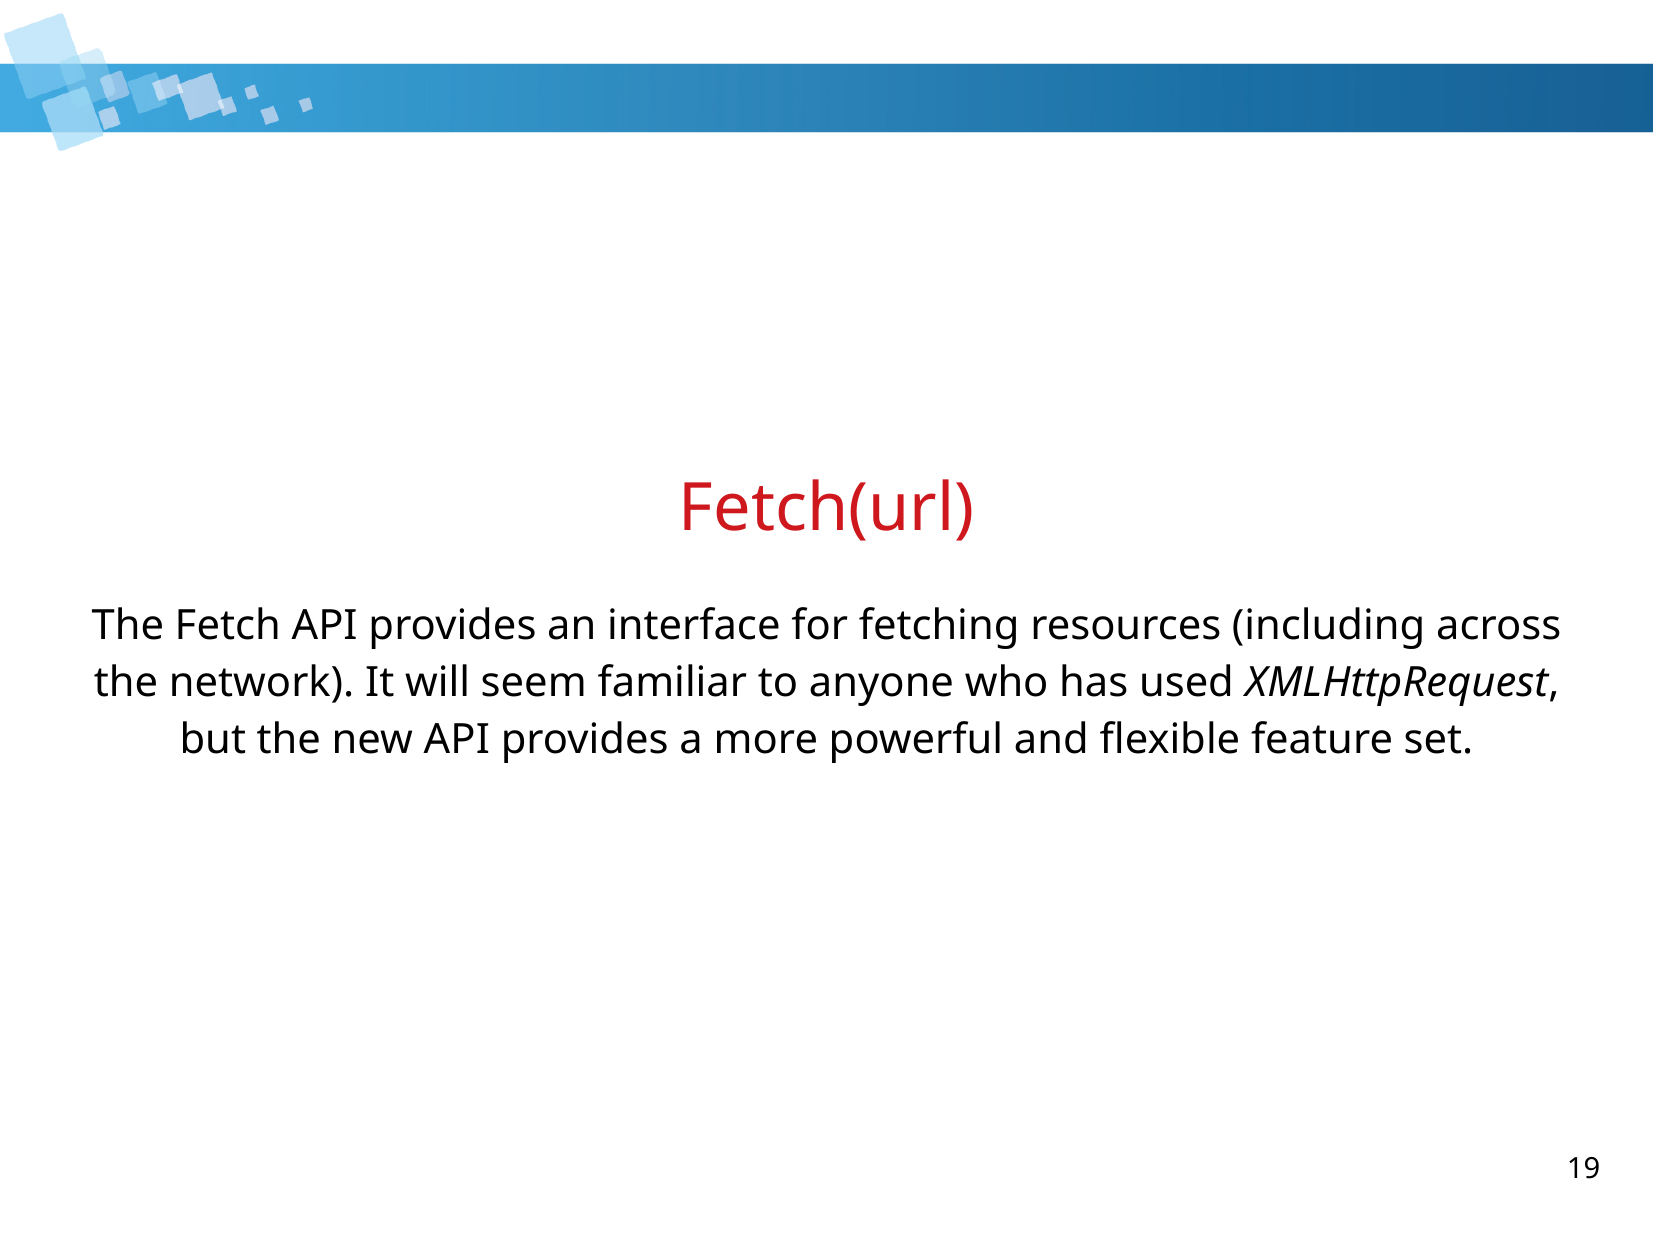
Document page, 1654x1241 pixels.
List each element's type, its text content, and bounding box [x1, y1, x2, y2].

picture [0, 0, 1653, 1238]
subtitle Fetch(url) The Fetch API provides an interface for fetching resources (including across the network). It will seem familiar to anyone who has used XMLHttpRequest, but the new API provides a more powerful and flexible feature set. [82, 131, 1571, 1092]
